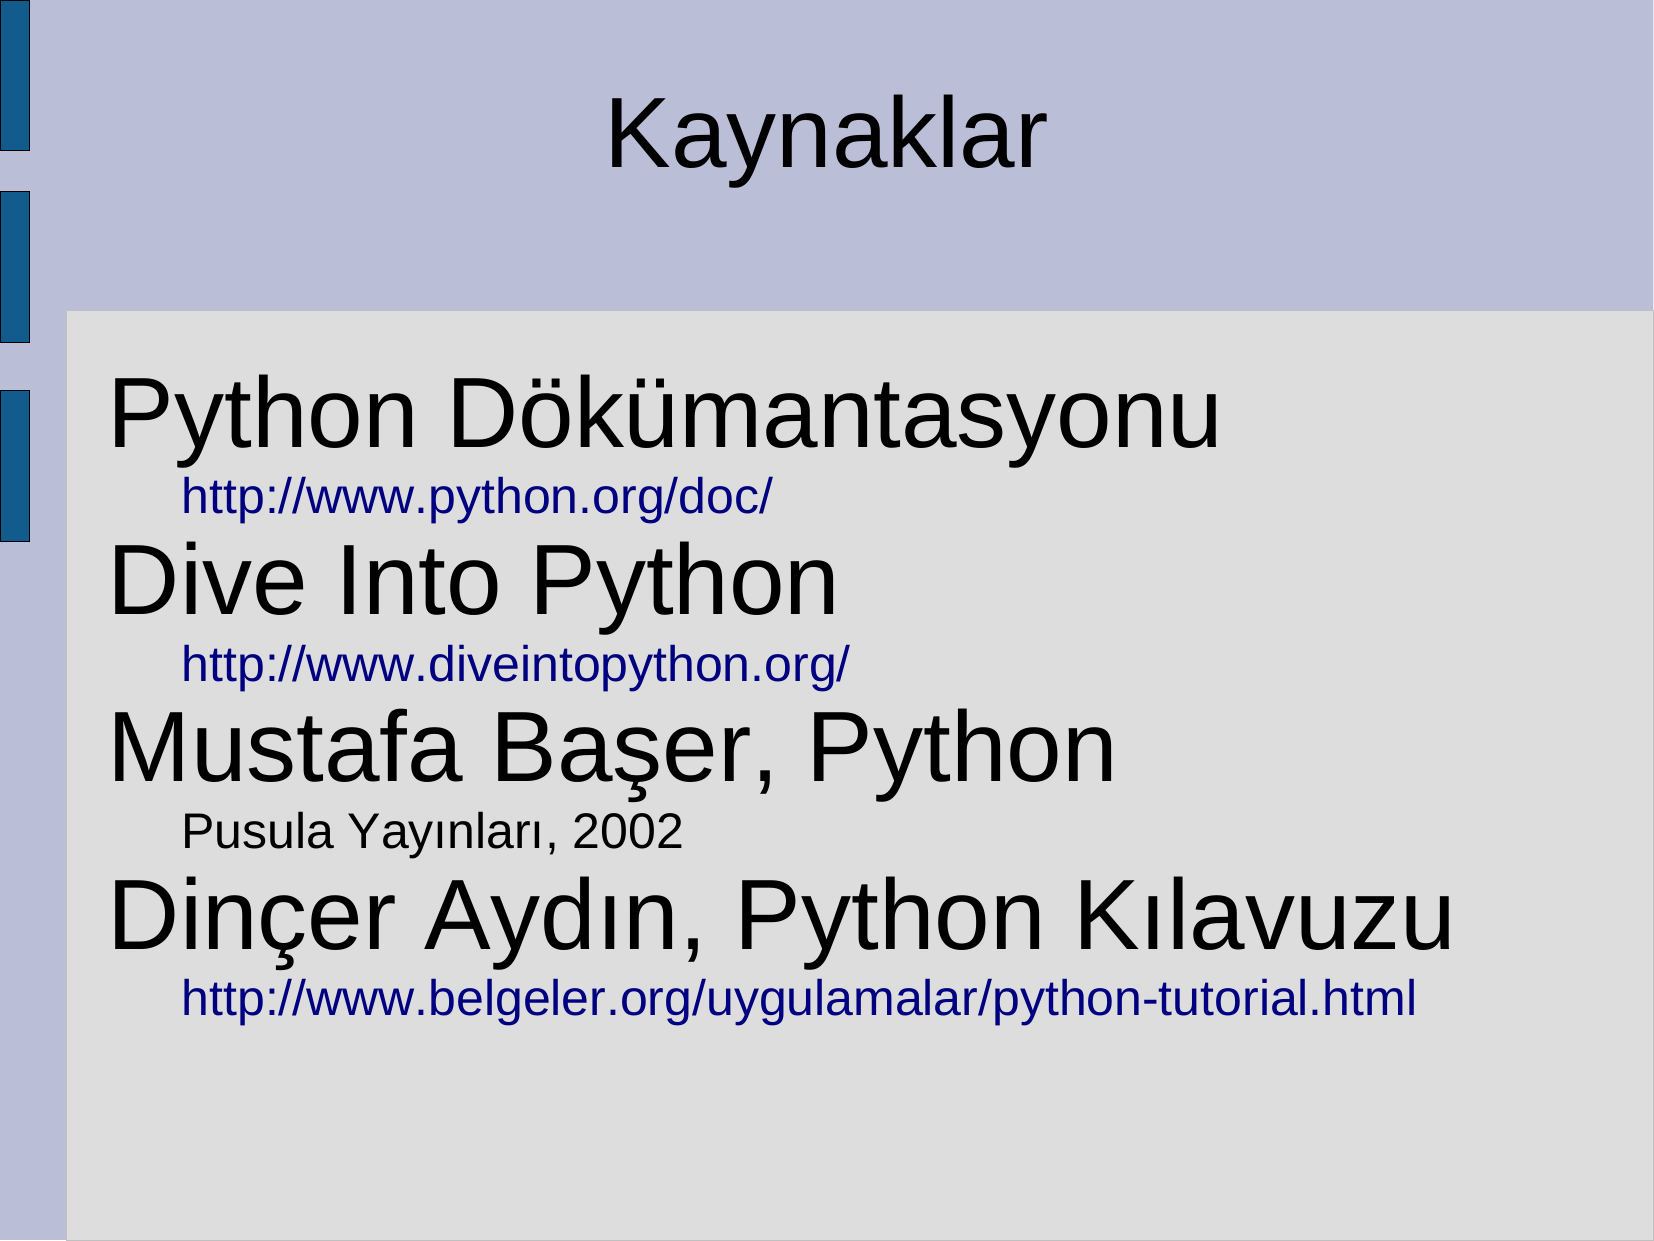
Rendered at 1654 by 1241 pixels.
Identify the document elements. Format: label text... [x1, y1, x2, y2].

text_box Kaynaklar [604, 76, 1049, 201]
text_box Python Dökümantasyonu http://www.python.org/doc/ Dive Into Python http://www.diveintopython.org/ Mustafa Başer, Python Pusula Yayınları, 2002 Dinçer Aydın, Python Kılavuzu http://www.belgeler.org/uygulamalar/python-tutorial.html [107, 356, 1458, 1101]
